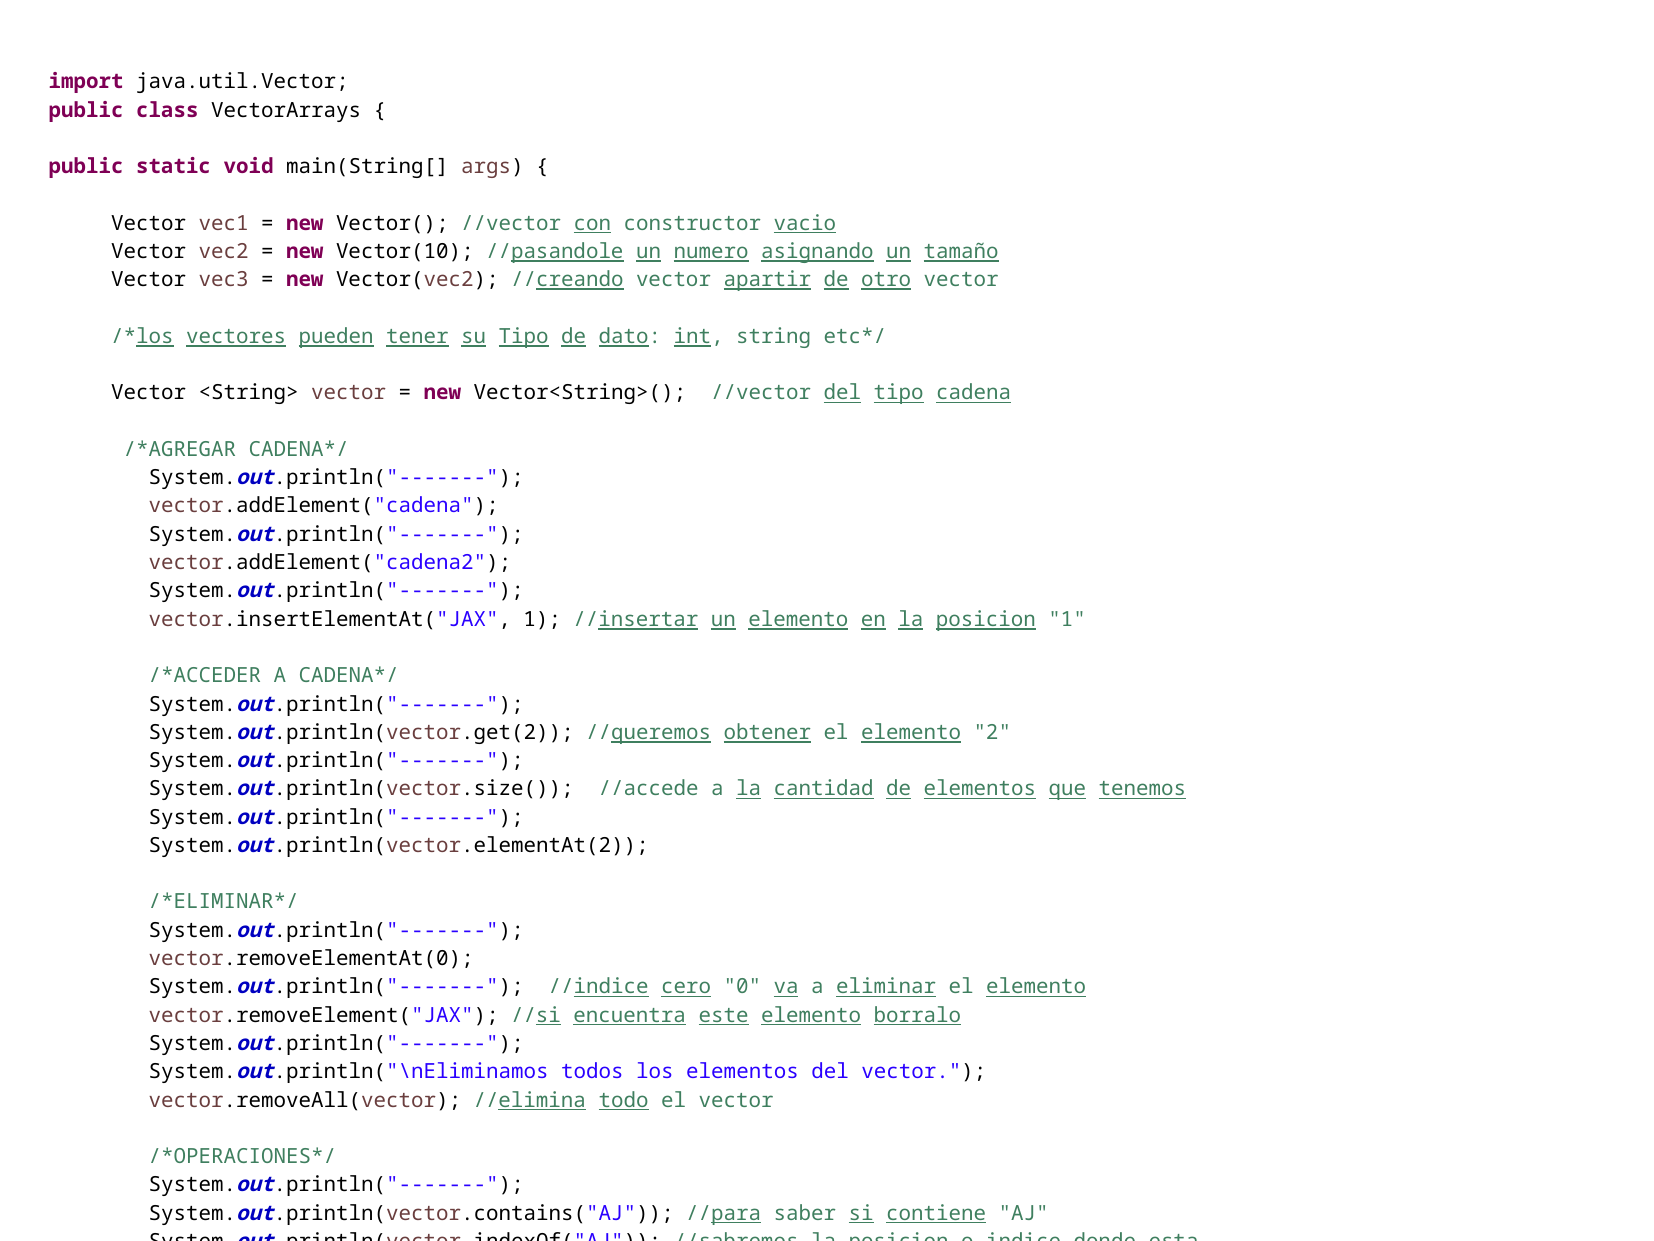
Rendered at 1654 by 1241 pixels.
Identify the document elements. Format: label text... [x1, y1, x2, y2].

text_box import java.util.Vector; public class VectorArrays { public static void main(String[] args) { Vector vec1 = new Vector(); //vector con constructor vacio Vector vec2 = new Vector(10); //pasandole un numero asignando un tamaño Vector vec3 = new Vector(vec2); //creando vector apartir de otro vector /*los vectores pueden tener su Tipo de dato: int, string etc*/ Vector <String> vector = new Vector<String>(); //vector del tipo cadena /*AGREGAR CADENA*/ System.out.println("-------"); vector.addElement("cadena"); System.out.println("-------"); vector.addElement("cadena2"); System.out.println("-------"); vector.insertElementAt("JAX", 1); //insertar un elemento en la posicion "1" /*ACCEDER A CADENA*/ System.out.println("-------"); System.out.println(vector.get(2)); //queremos obtener el elemento "2" System.out.println("-------"); System.out.println(vector.size()); //accede a la cantidad de elementos que tenemos System.out.println("-------"); System.out.println(vector.elementAt(2)); /*ELIMINAR*/ System.out.println("-------"); vector.removeElementAt(0); System.out.println("-------"); //indice cero "0" va a eliminar el elemento vector.removeElement("JAX"); //si encuentra este elemento borralo System.out.println("-------"); System.out.println("\nEliminamos todos los elementos del vector."); vector.removeAll(vector); //elimina todo el vector /*OPERACIONES*/ System.out.println("-------"); System.out.println(vector.contains("AJ")); //para saber si contiene "AJ" System.out.println(vector.indexOf("AJ")); //sabremos la posicion o indice donde esta //devuelve la primera posición de op, -1 si no está. } } [33, 59, 1619, 1215]
